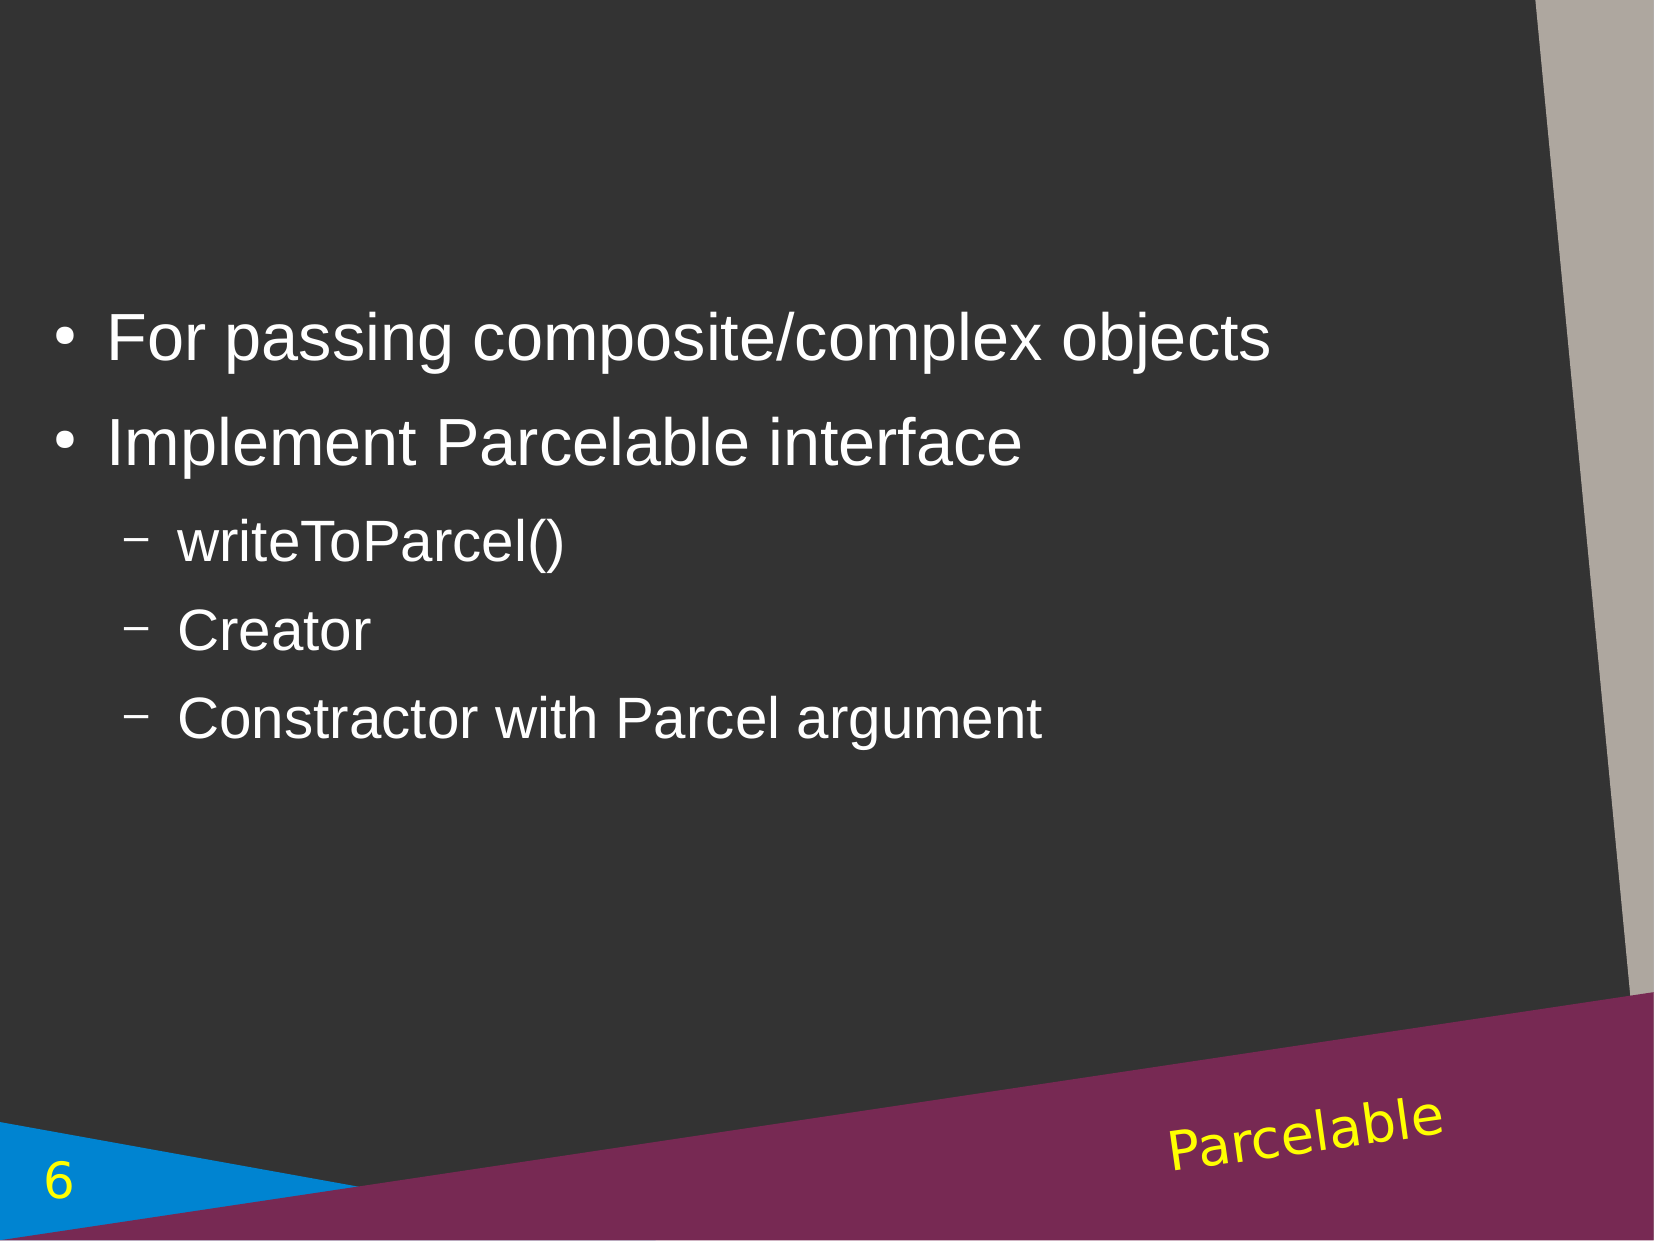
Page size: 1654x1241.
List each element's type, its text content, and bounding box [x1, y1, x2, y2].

title Parcelable [956, 995, 1654, 1241]
list For passing composite/complex objects Implement Parcelable interface writeToParcel() Creator Constractor with Parcel argument [35, 59, 1524, 993]
